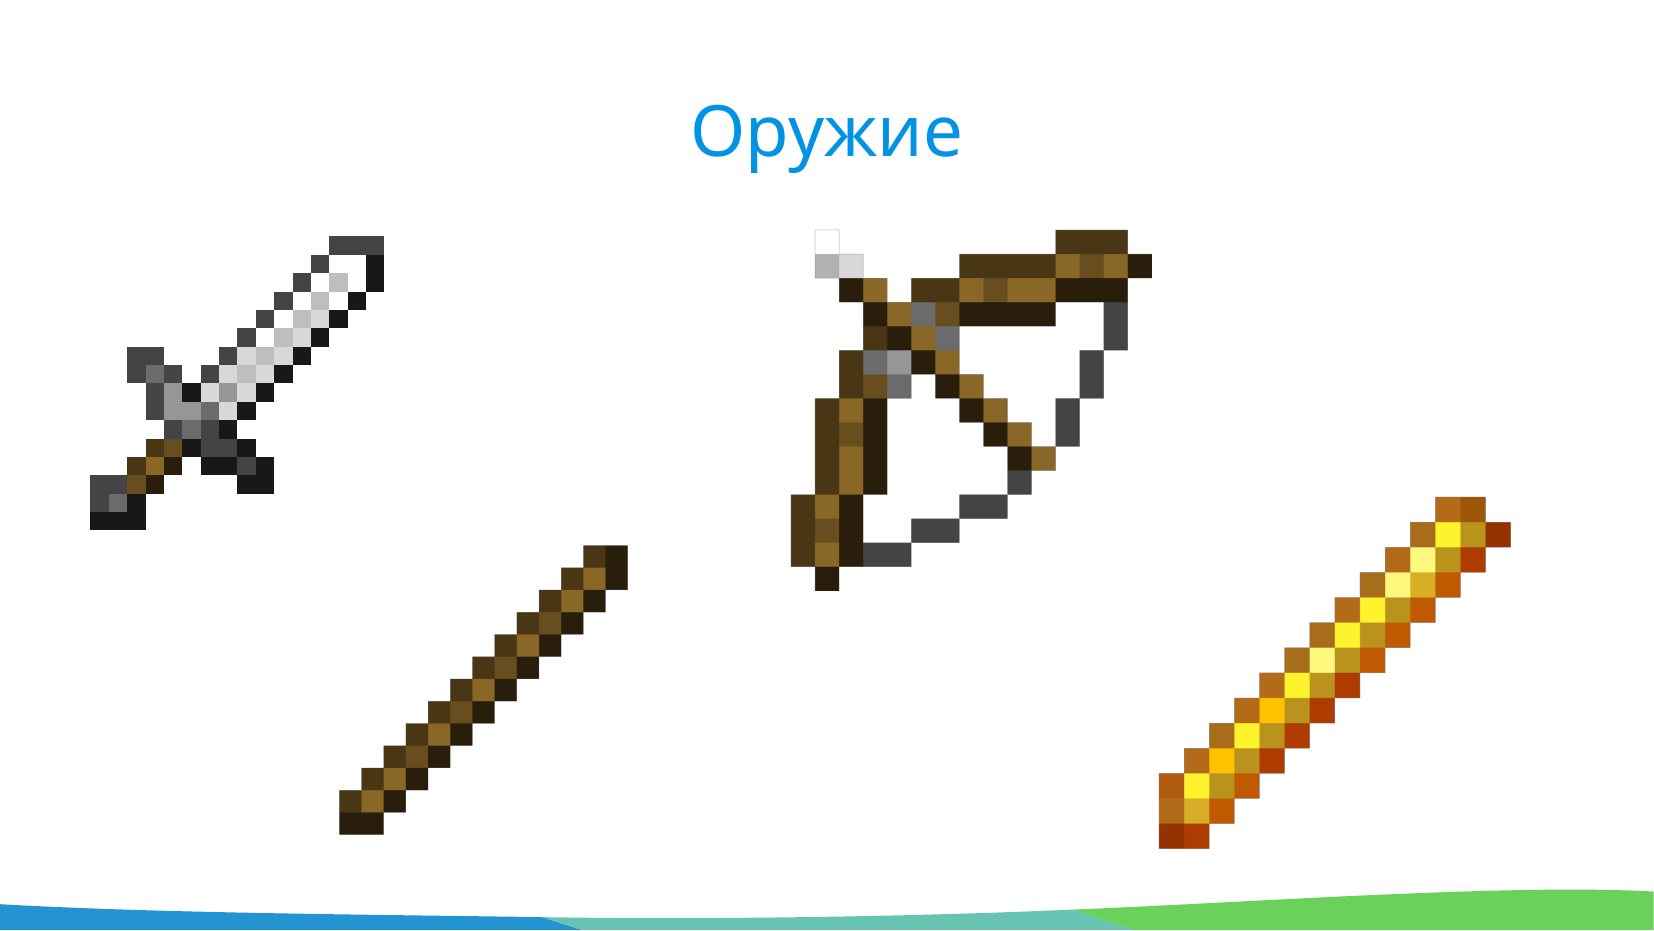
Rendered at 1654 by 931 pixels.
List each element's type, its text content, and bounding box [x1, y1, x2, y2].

text_box Оружие [0, 78, 1654, 178]
picture [767, 206, 1536, 874]
picture [90, 236, 650, 857]
